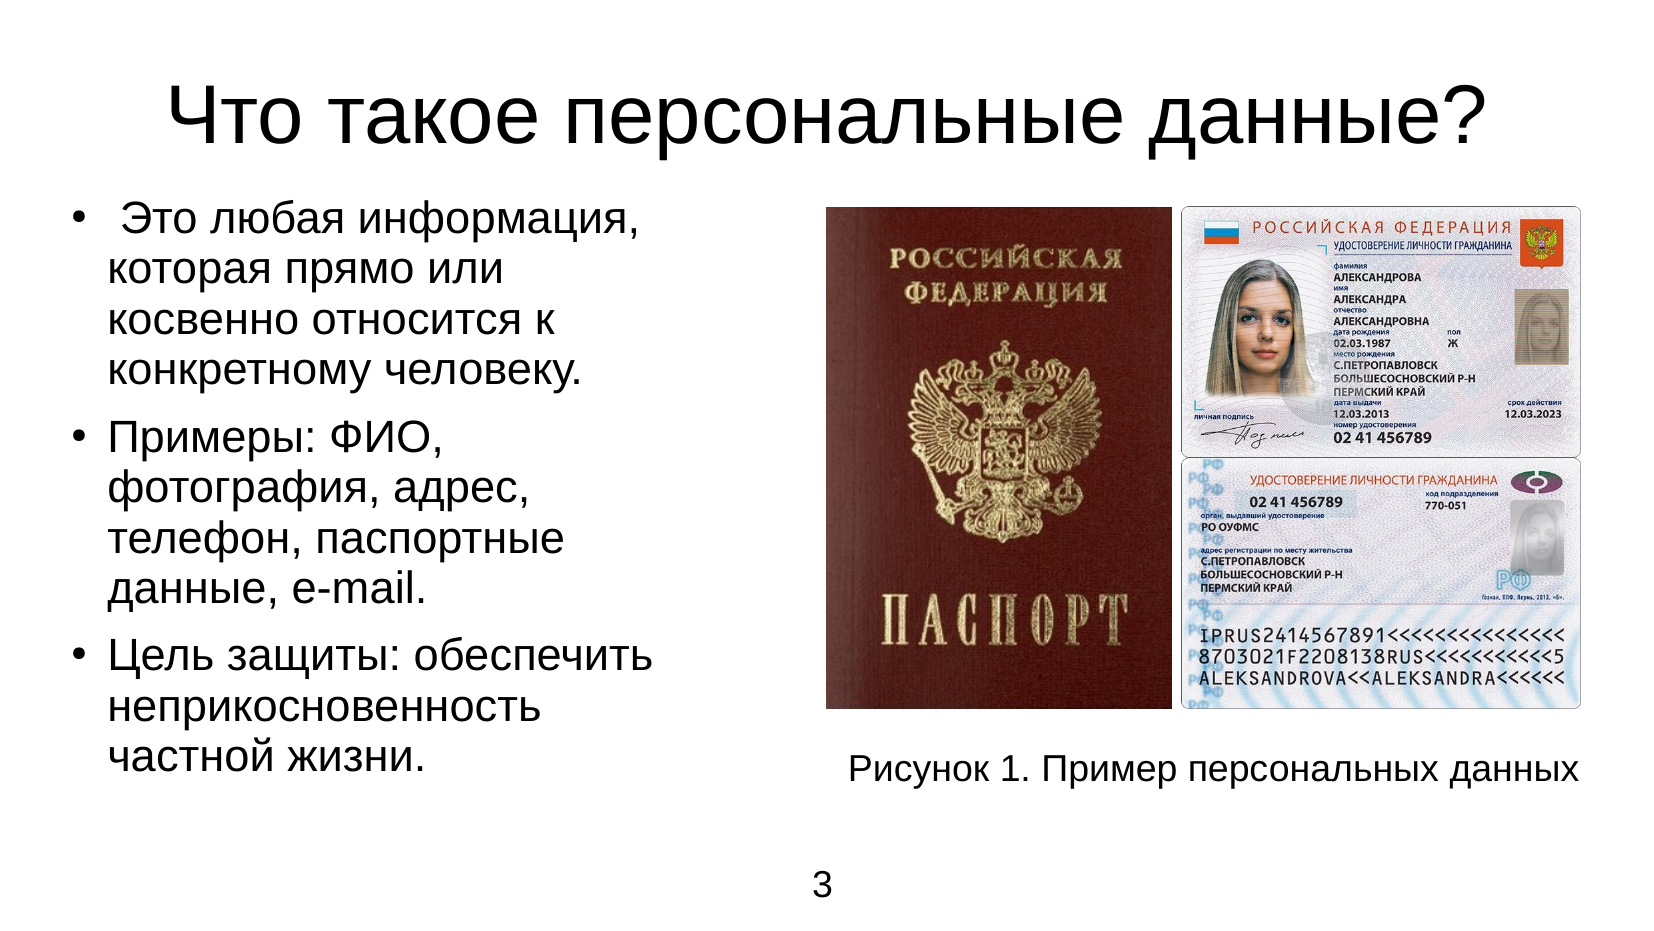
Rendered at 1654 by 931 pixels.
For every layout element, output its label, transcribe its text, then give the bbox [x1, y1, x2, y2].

text_box Рисунок 1. Пример персональных данных [833, 740, 1595, 798]
list Это любая информация, которая прямо или косвенно относится к конкретному человеку. Примеры: ФИО, фотография, адрес, телефон, паспортные данные, e-mail. Цель защиты: обеспечить неприкосновенность частной жизни. [59, 192, 680, 798]
title Что такое персональные данные? [82, 37, 1571, 193]
picture [826, 207, 1172, 709]
picture [1181, 206, 1581, 709]
text_box 3 [797, 856, 848, 914]
